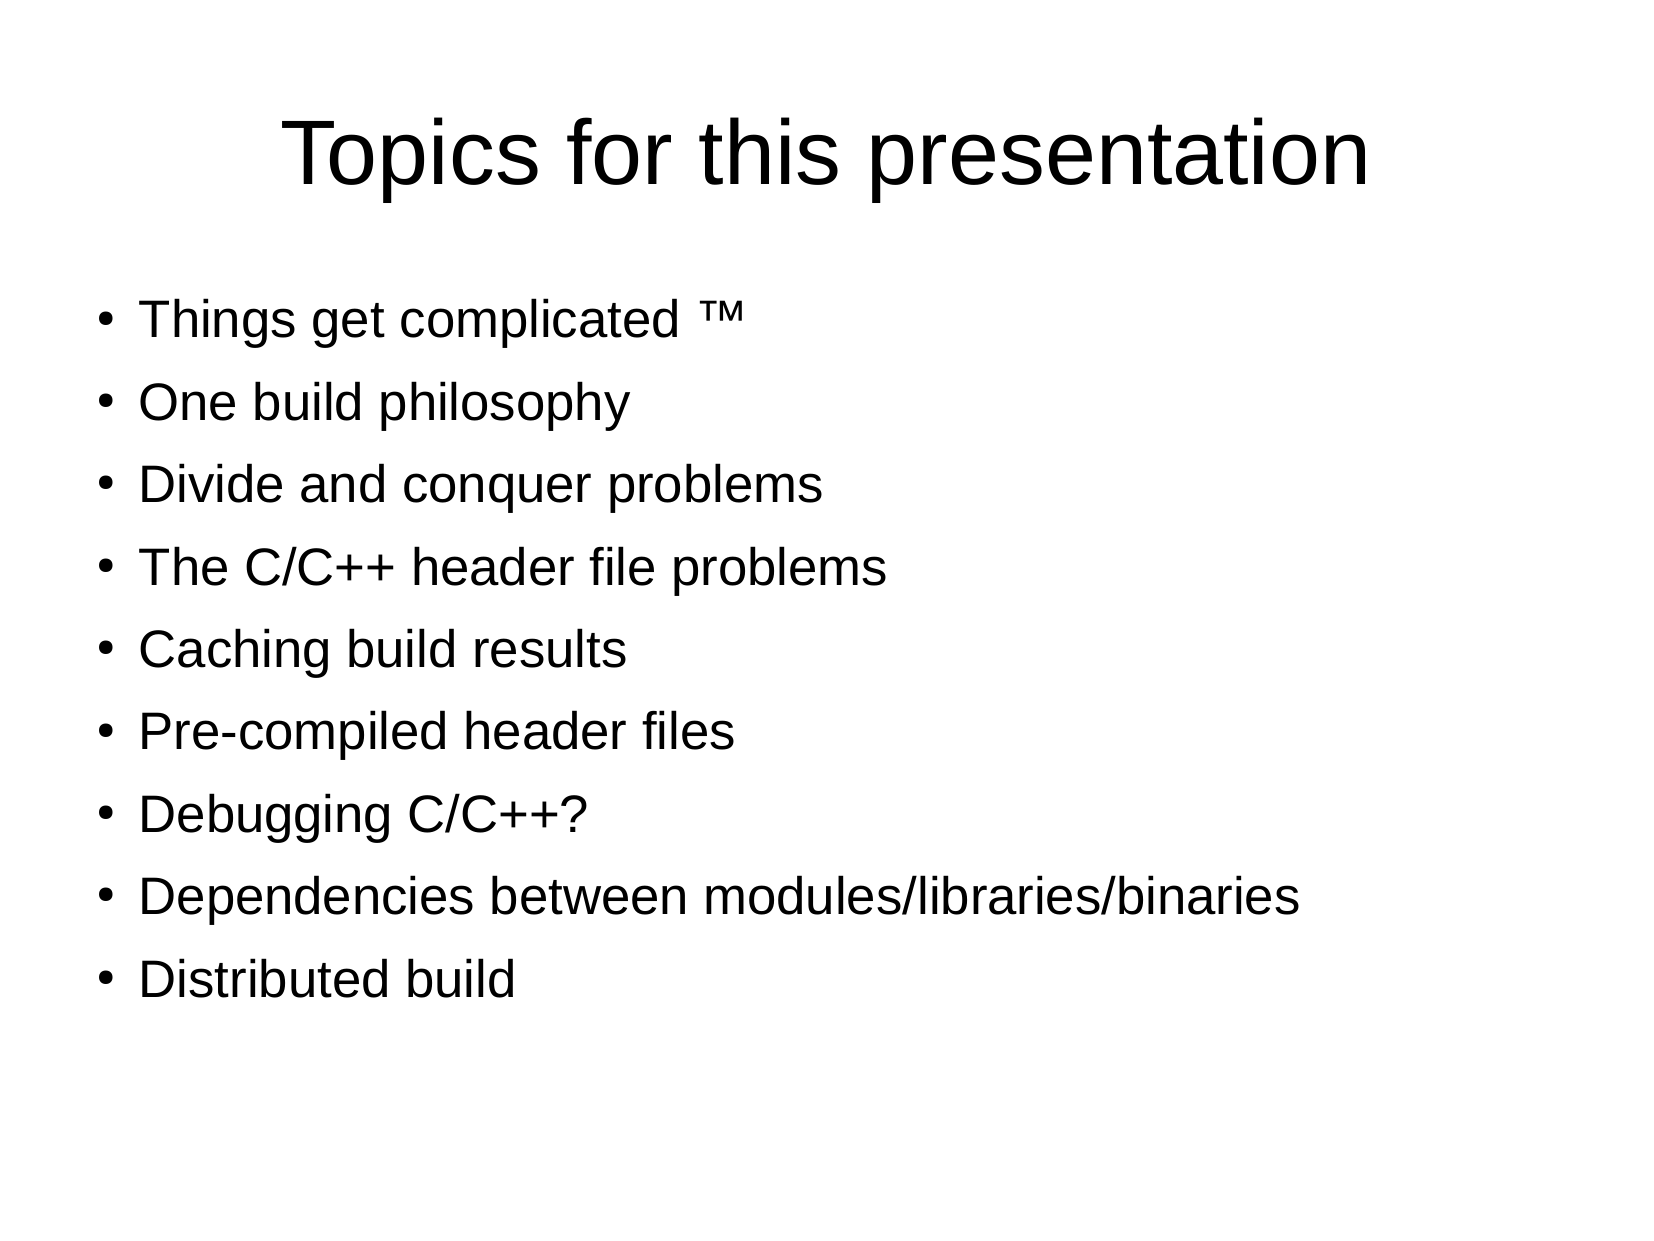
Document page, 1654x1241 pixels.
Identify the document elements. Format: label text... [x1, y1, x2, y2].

title Topics for this presentation [82, 49, 1571, 257]
list Things get complicated ™ One build philosophy Divide and conquer problems The C/C++ header file problems Caching build results Pre-compiled header files Debugging C/C++? Dependencies between modules/libraries/binaries Distributed build [82, 290, 1571, 1010]
